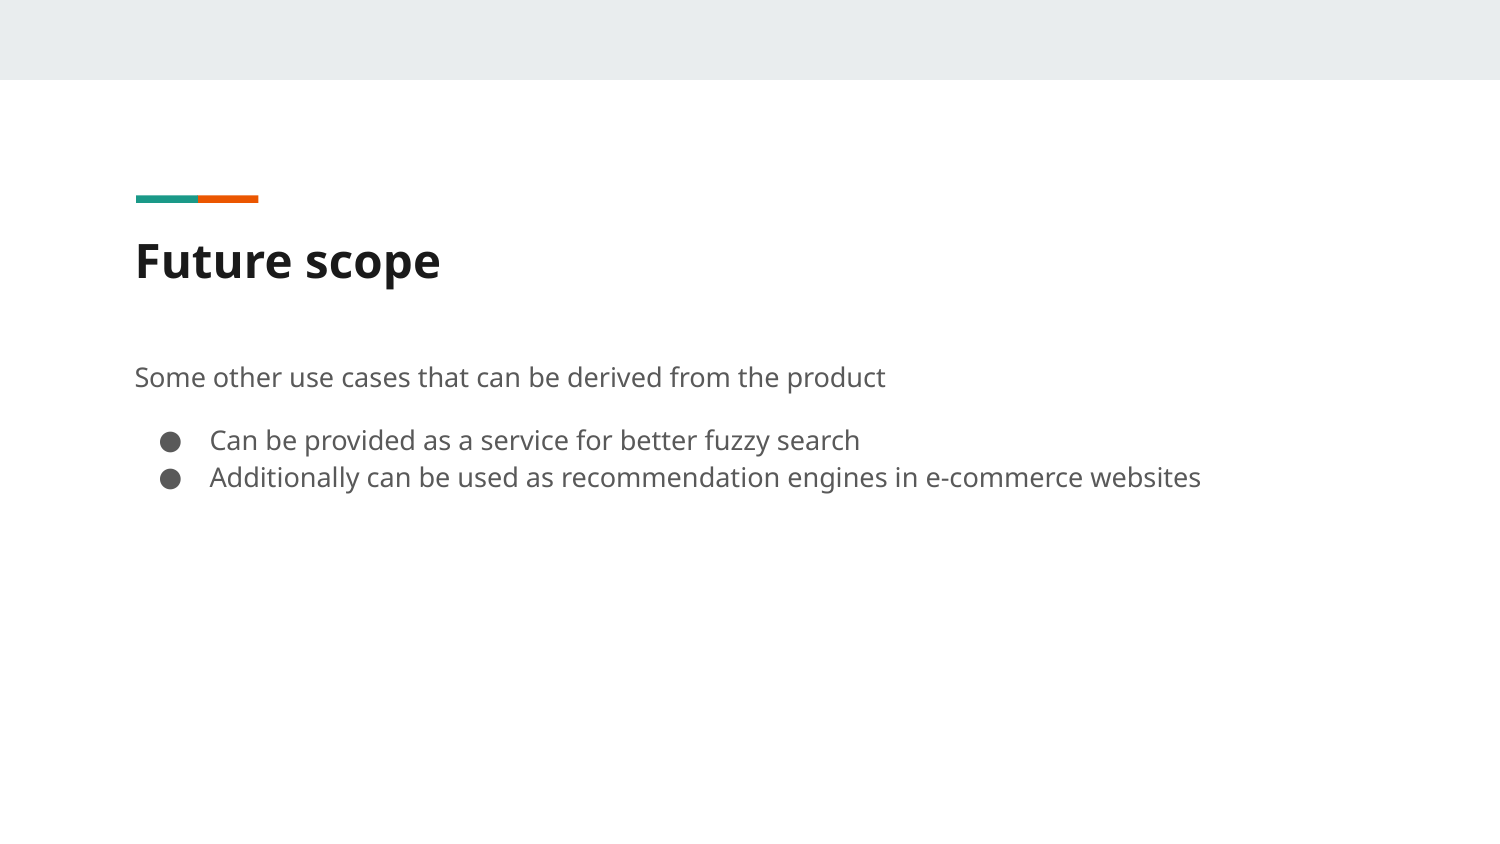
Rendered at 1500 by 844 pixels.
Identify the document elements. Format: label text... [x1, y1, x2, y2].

list Some other use cases that can be derived from the product Can be provided as a service for better fuzzy search Additionally can be used as recommendation engines in e-commerce websites [119, 341, 1381, 712]
title Future scope [119, 216, 1381, 305]
